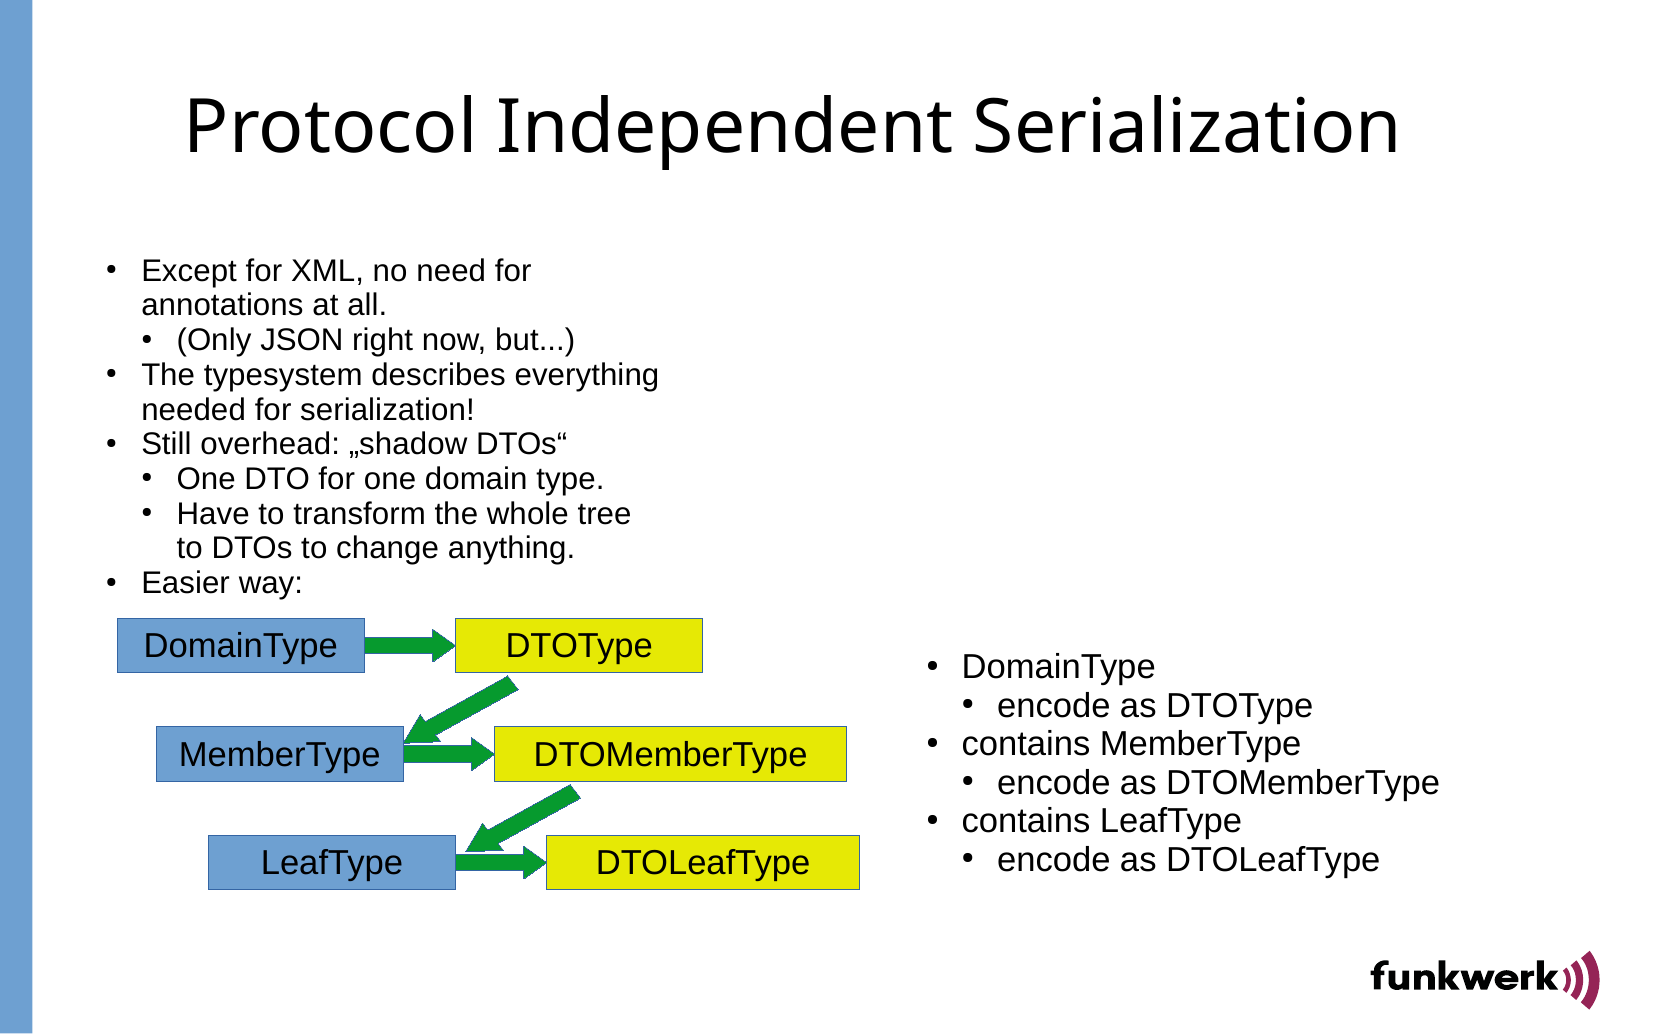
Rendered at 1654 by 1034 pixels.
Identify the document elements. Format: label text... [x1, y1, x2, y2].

text_box DTOMemberType [494, 726, 847, 782]
text_box [465, 784, 581, 852]
text_box LeafType [208, 835, 456, 890]
text_box DTOLeafType [546, 835, 860, 890]
text_box MemberType [156, 726, 404, 782]
text_box [455, 846, 547, 879]
text_box [364, 629, 456, 662]
text_box DomainType [117, 618, 365, 673]
text_box DTOType [455, 618, 703, 673]
text_box [403, 737, 495, 771]
text_box DomainType encode as DTOType contains MemberType encode as DTOMemberType contains LeafType encode as DTOLeafType [911, 640, 1576, 886]
text_box Protocol Independent Serialization [169, 65, 1546, 221]
text_box Except for XML, no need for annotations at all. (Only JSON right now, but...) The typesystem describes everything needed for serialization! Still overhead: „shadow DTOs“ One DTO for one domain type. Have to transform the whole tree to DTOs to change anything. Easier way: [91, 245, 887, 1003]
text_box [403, 675, 519, 744]
